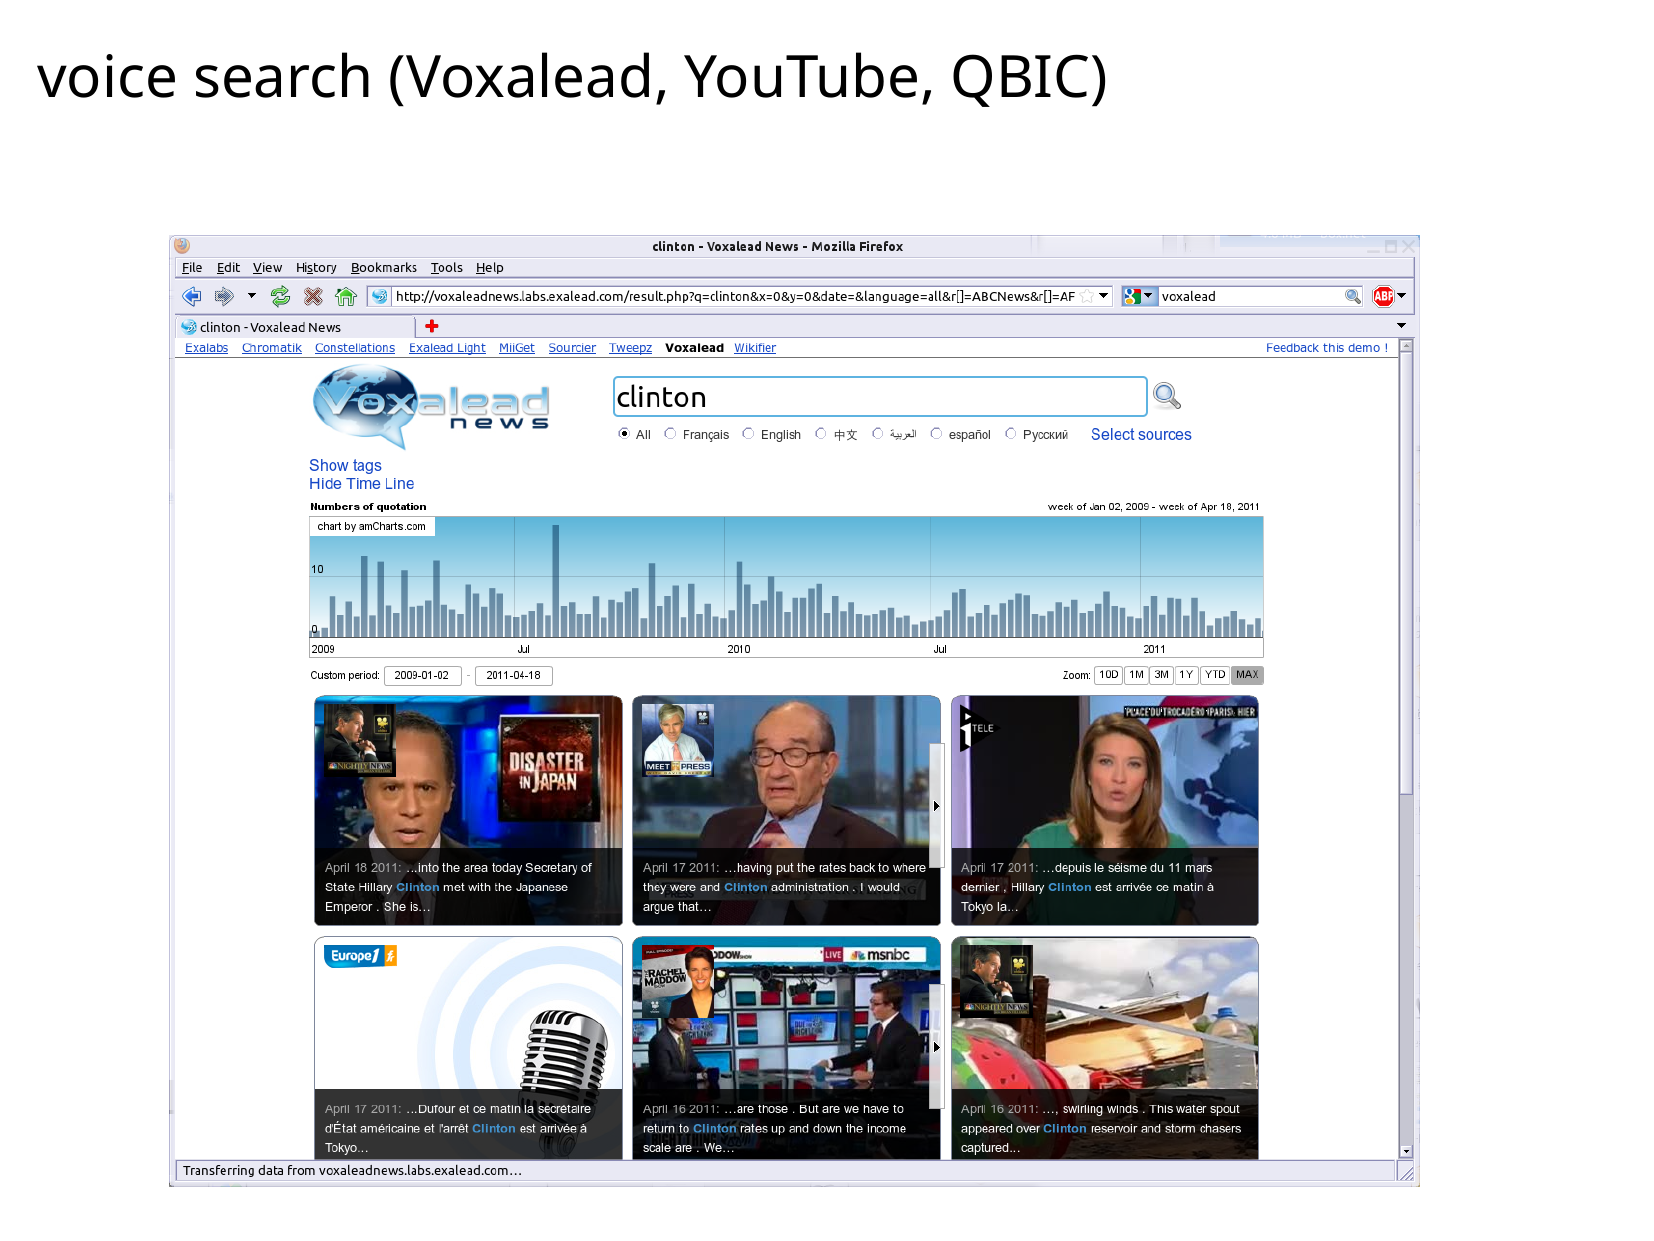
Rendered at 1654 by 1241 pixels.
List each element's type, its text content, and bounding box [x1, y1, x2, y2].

picture [169, 235, 1420, 1187]
title voice search (Voxalead, YouTube, QBIC) [37, 7, 1613, 143]
